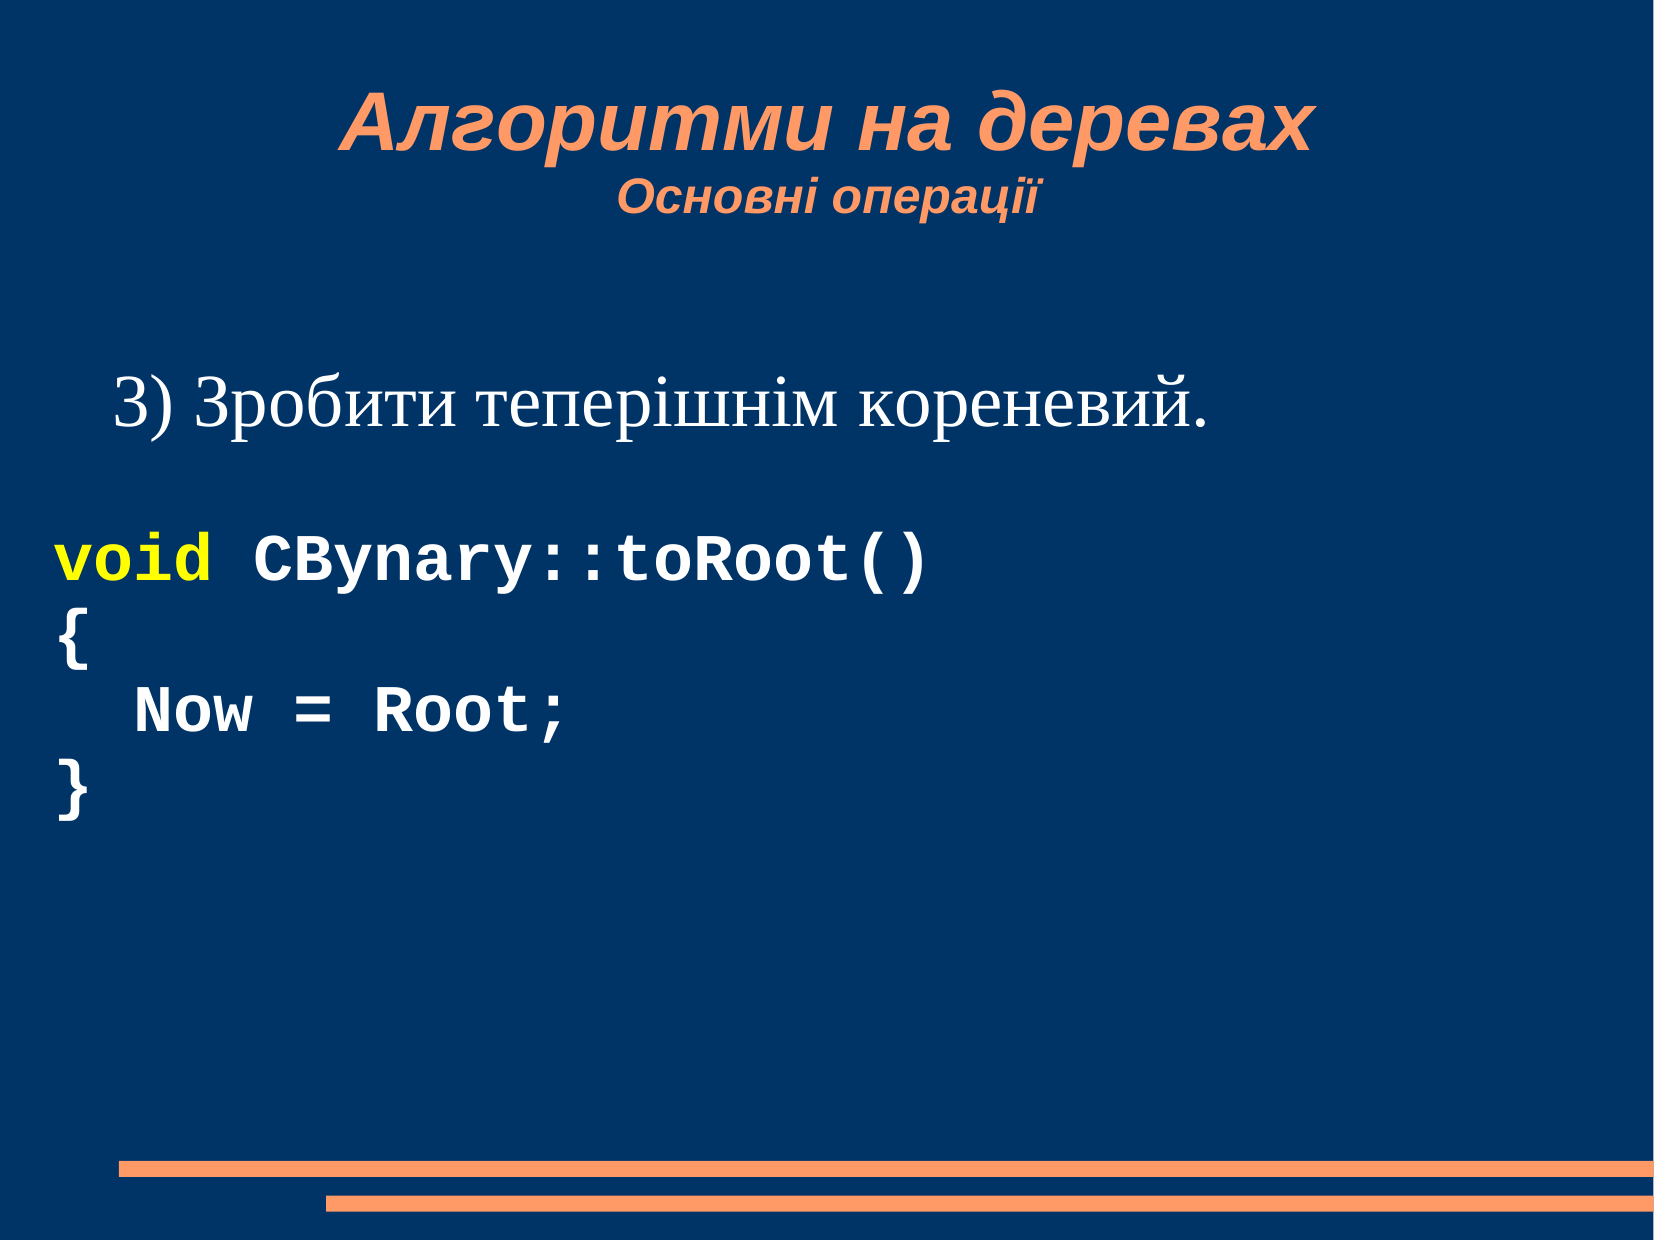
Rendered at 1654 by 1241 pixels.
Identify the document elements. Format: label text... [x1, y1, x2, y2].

title Алгоритми на деревах Основні операції [121, 46, 1534, 254]
subtitle 3) Зробити теперішнім кореневий. void CBynary::toRoot() { Now = Root; } [53, 324, 1613, 863]
